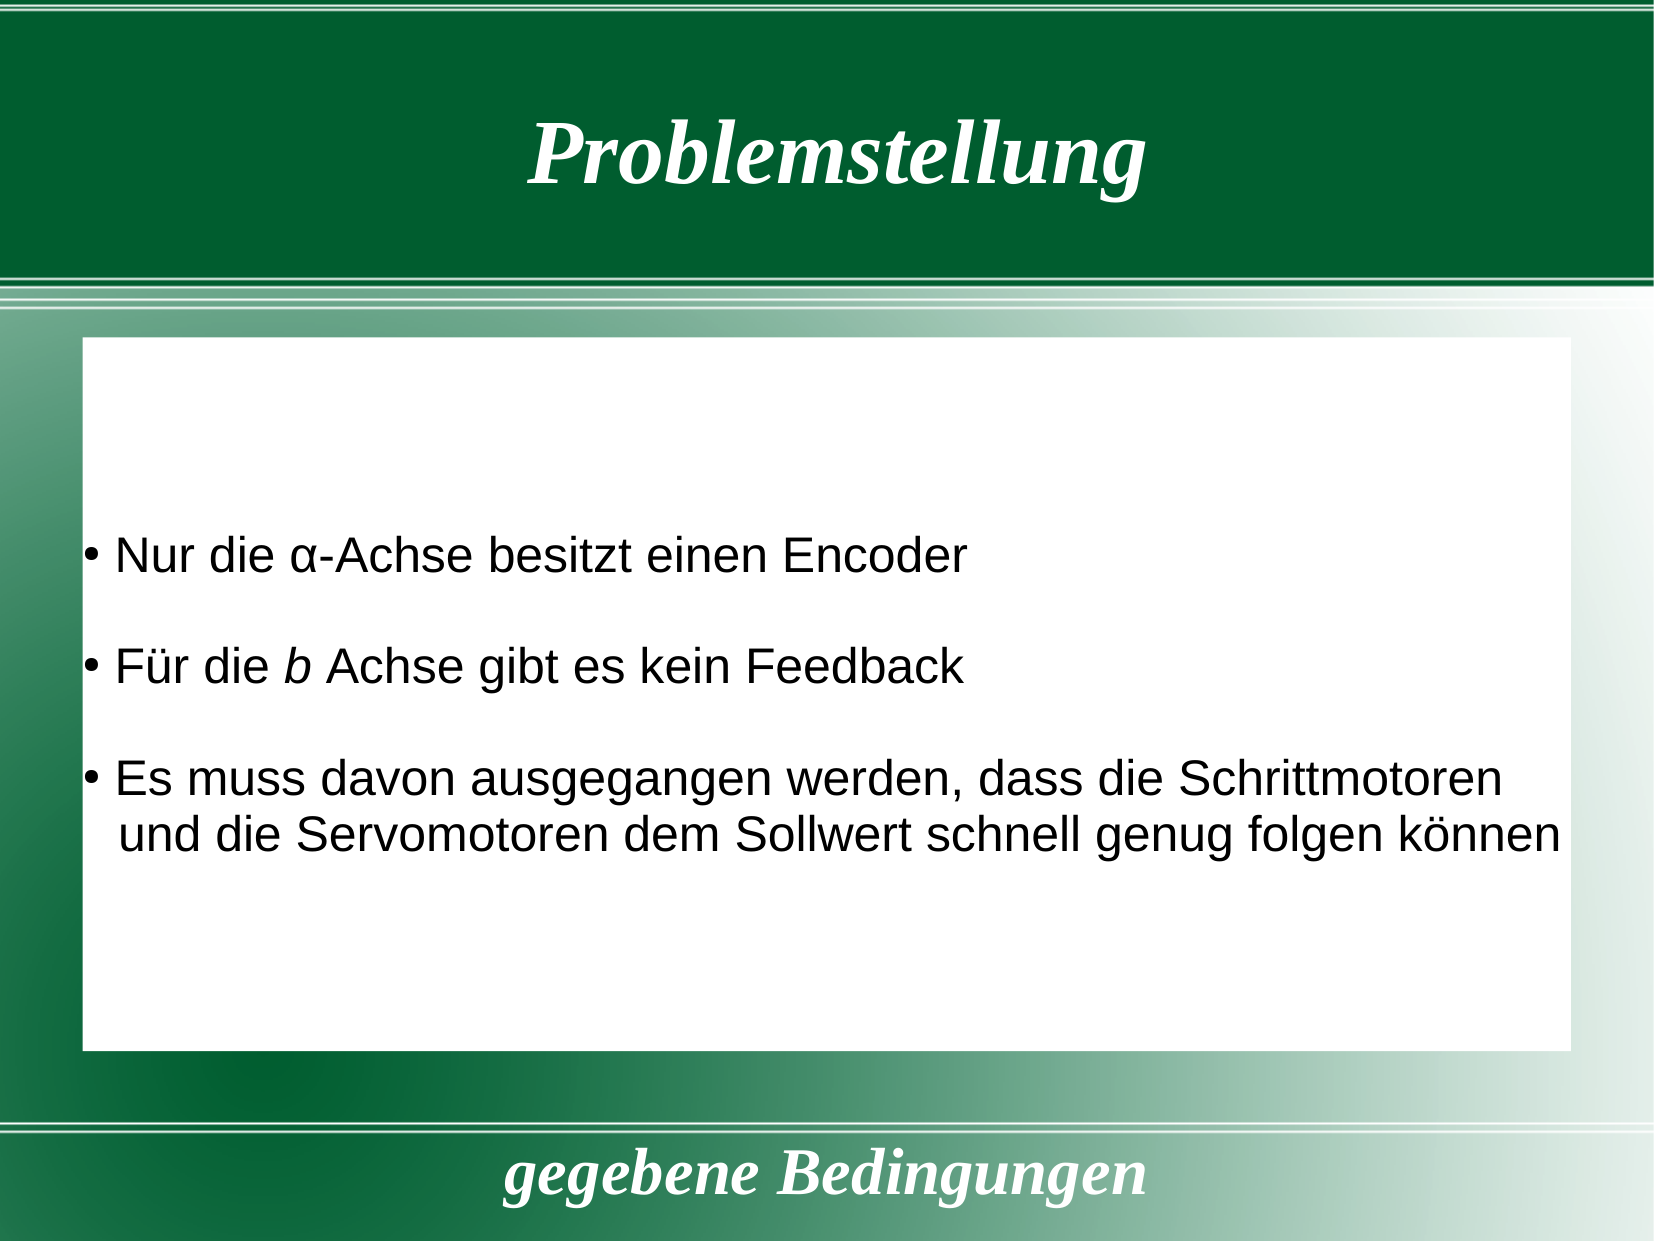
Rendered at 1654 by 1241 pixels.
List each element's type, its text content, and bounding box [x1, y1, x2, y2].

title gegebene Bedingungen [11, 1068, 1642, 1241]
text_box Nur die α-Achse besitzt einen Encoder Für die b Achse gibt es kein Feedback Es muss davon ausgegangen werden, dass die Schrittmotoren und die Servomotoren dem Sollwert schnell genug folgen können [82, 337, 1571, 1052]
title Problemstellung [82, 49, 1571, 257]
picture [0, 0, 1654, 1241]
